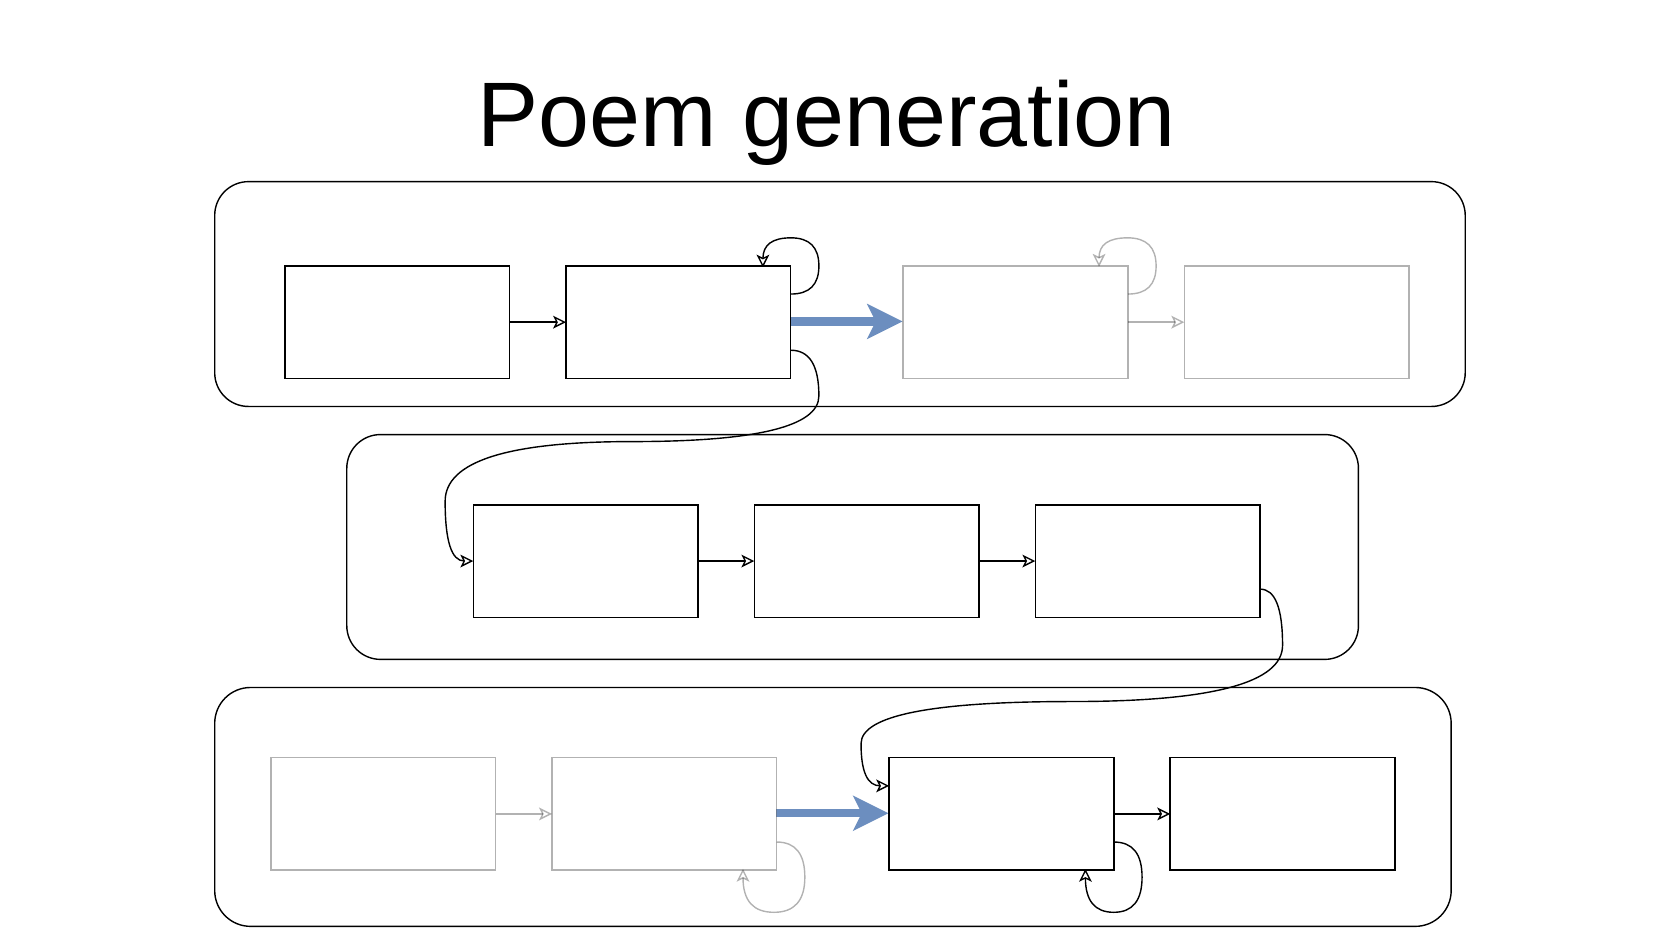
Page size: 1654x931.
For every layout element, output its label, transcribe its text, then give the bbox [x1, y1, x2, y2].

title Poem generation [82, 37, 1571, 193]
picture [212, 179, 1468, 931]
